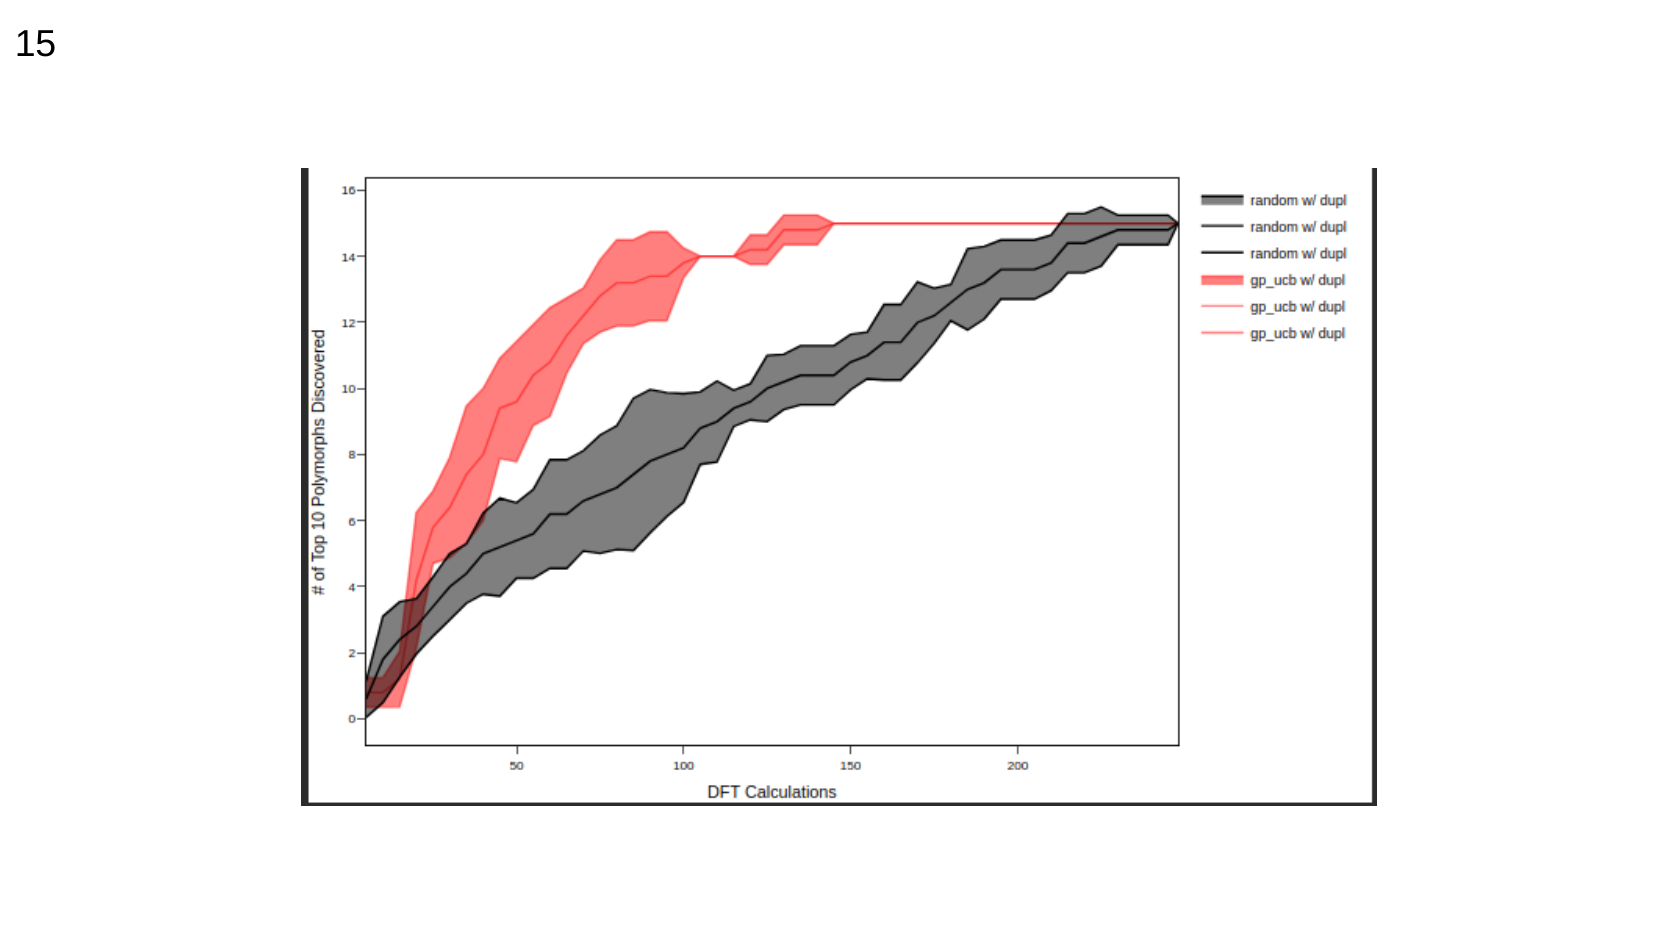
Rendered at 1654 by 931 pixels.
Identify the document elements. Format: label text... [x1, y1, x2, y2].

text_box 15 [0, 15, 766, 72]
picture [301, 168, 1377, 806]
